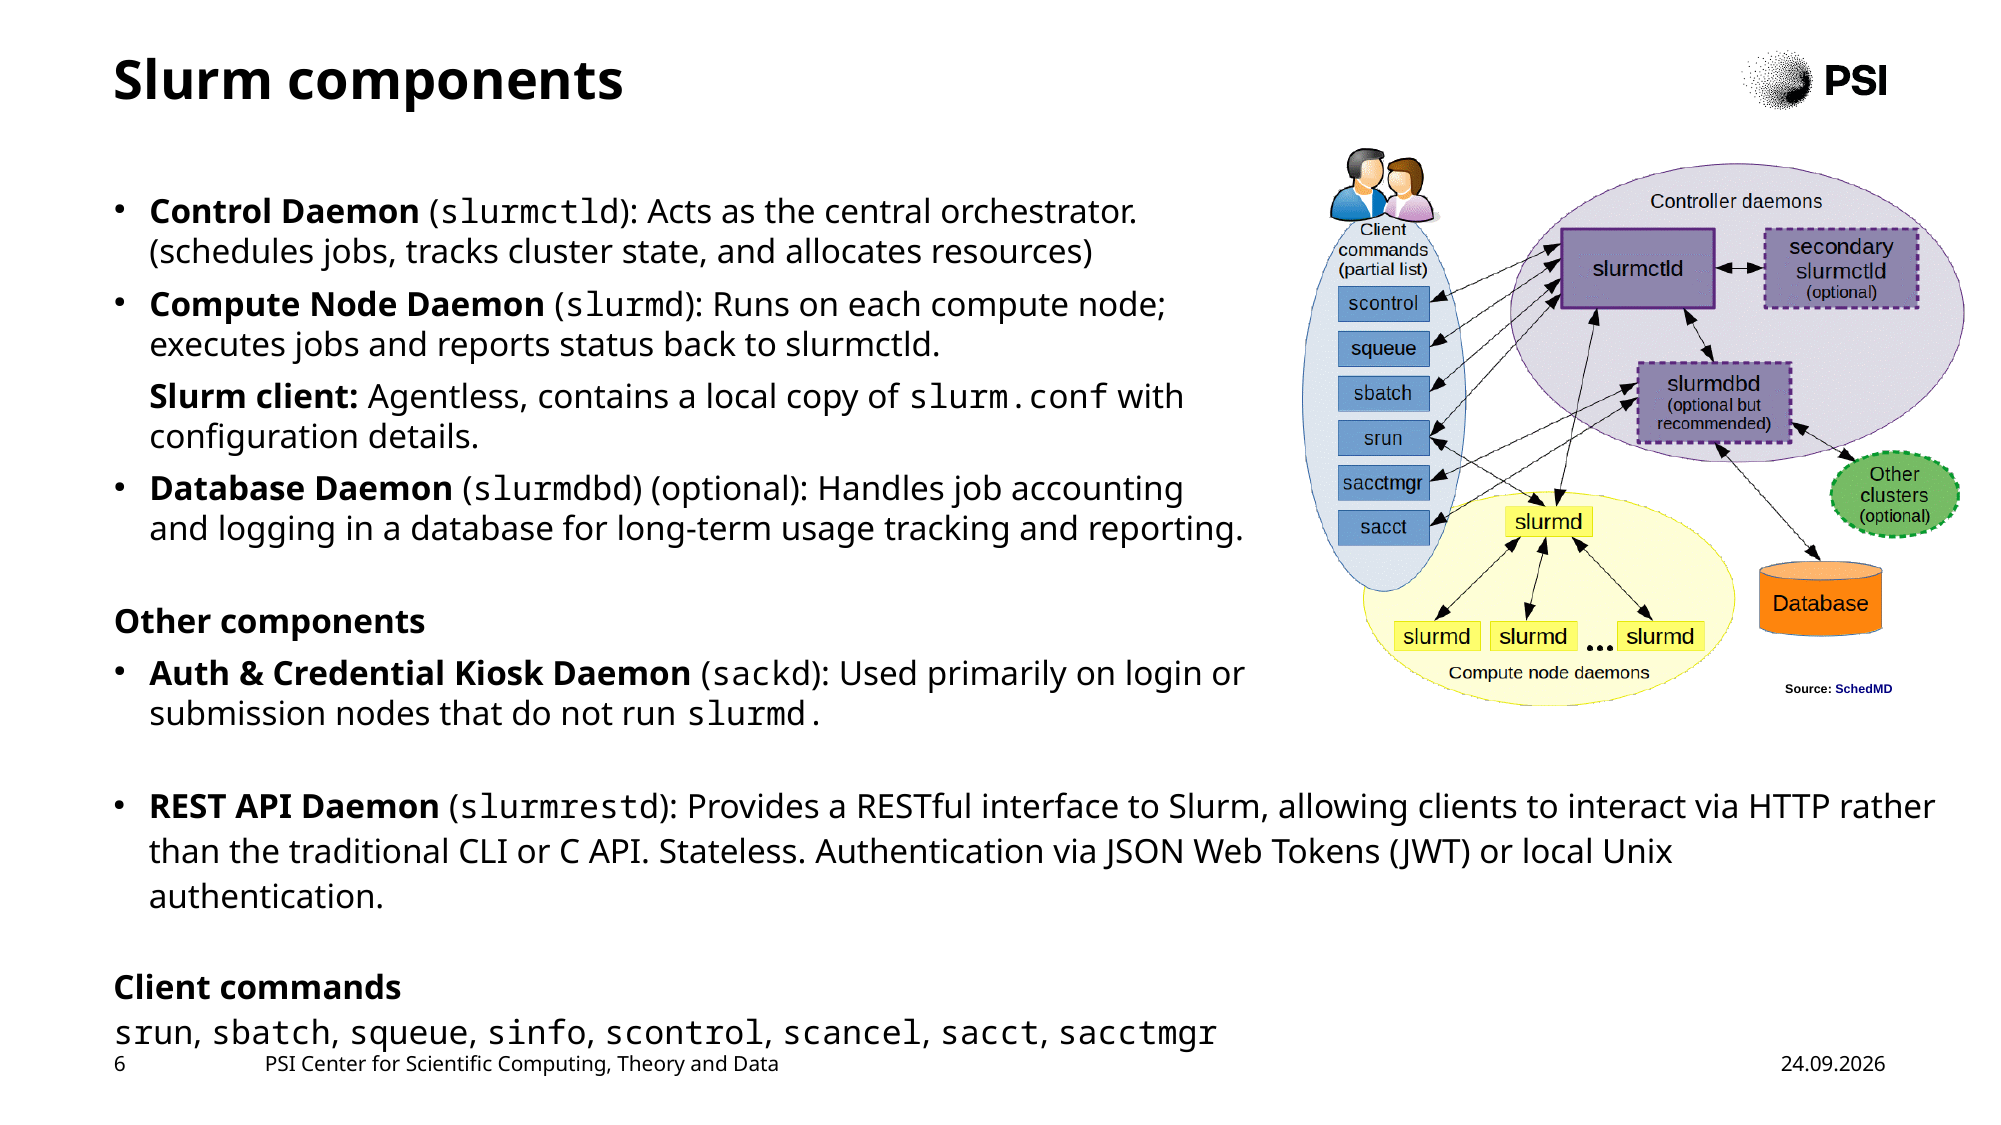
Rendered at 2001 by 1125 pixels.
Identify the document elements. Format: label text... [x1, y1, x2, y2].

title Slurm components [114, 45, 1585, 179]
text_box REST API Daemon (slurmrestd): Provides a RESTful interface to Slurm, allowing clients to interact via HTTP rather than the traditional CLI or C API. Stateless. Authentication via JSON Web Tokens (JWT) or local Unix authentication. Client commands srun, sbatch, squeue, sinfo, scontrol, scancel, sacct, sacctmgr [98, 775, 2000, 1006]
list Control Daemon (slurmctld): Acts as the central orchestrator. (schedules jobs, tracks cluster state, and allocates resources) Compute Node Daemon (slurmd): Runs on each compute node; executes jobs and reports status back to slurmctld. Slurm client: Agentless, contains a local copy of slurm.conf with configuration details. Database Daemon (slurmdbd) (optional): Handles job accounting and logging in a database for long-term usage tracking and reporting. Other components Auth & Credential Kiosk Daemon (sackd): Used primarily on login or submission nodes that do not run slurmd. [114, 190, 1313, 775]
picture [1289, 140, 1976, 717]
text_box Source: SchedMD [1770, 675, 1951, 713]
